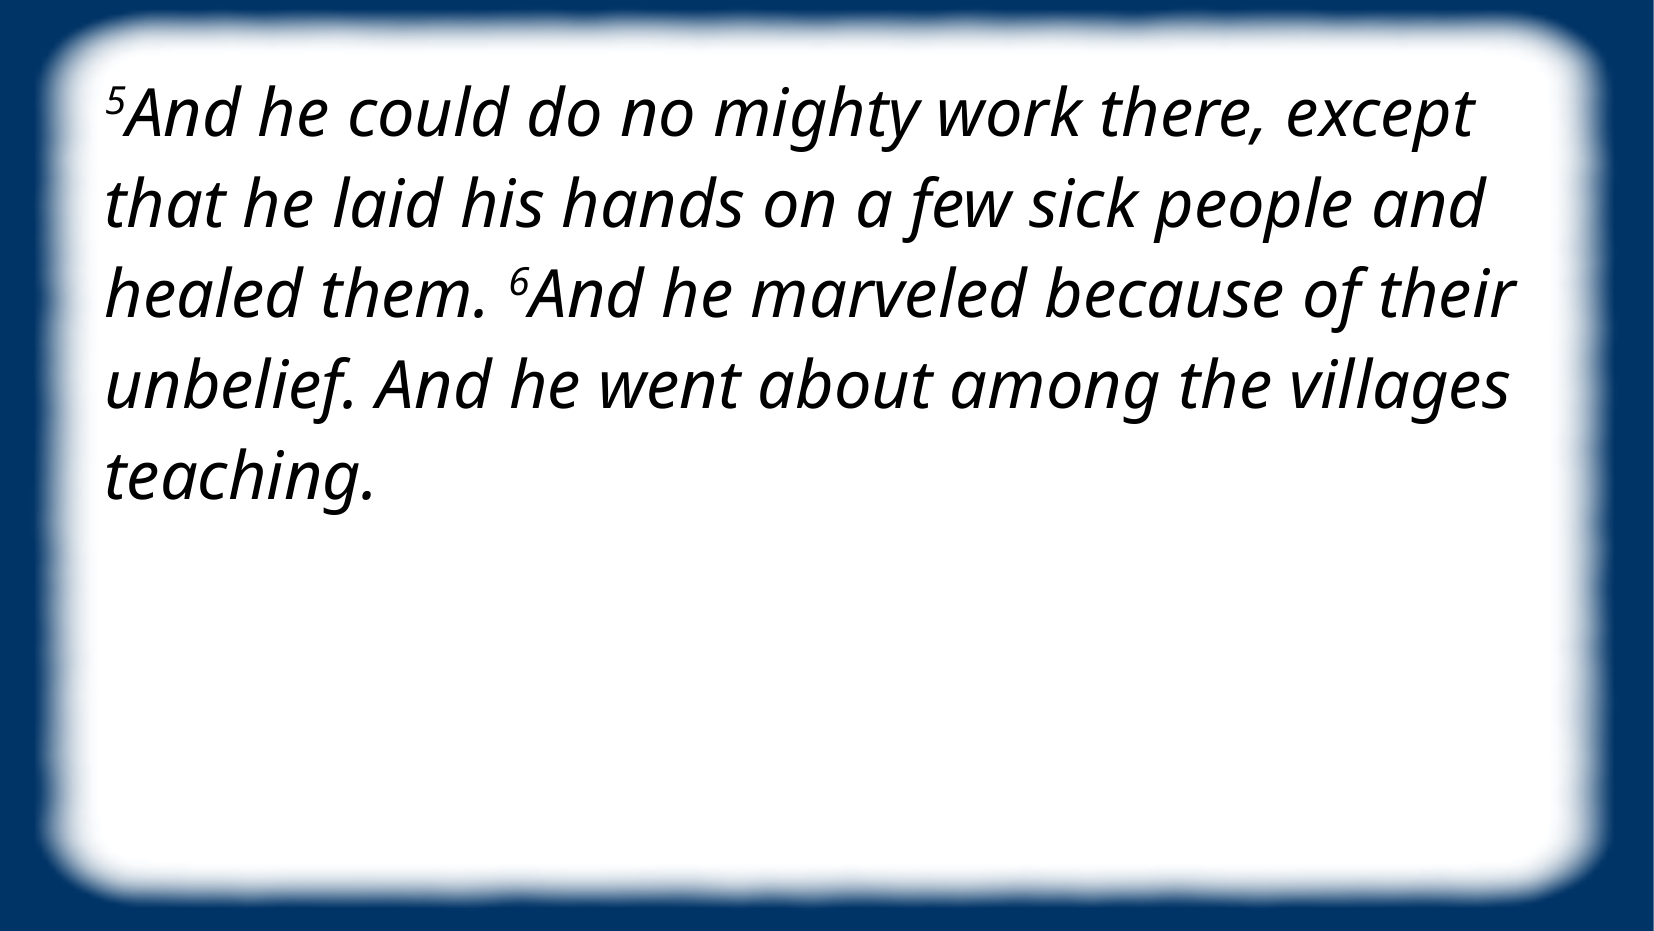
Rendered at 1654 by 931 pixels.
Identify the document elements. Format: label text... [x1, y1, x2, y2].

picture [0, 0, 1654, 931]
text_box 5And he could do no mighty work there, except that he laid his hands on a few sick people and healed them. 6And he marveled because of their unbelief. And he went about among the villages teaching. [90, 57, 1576, 541]
